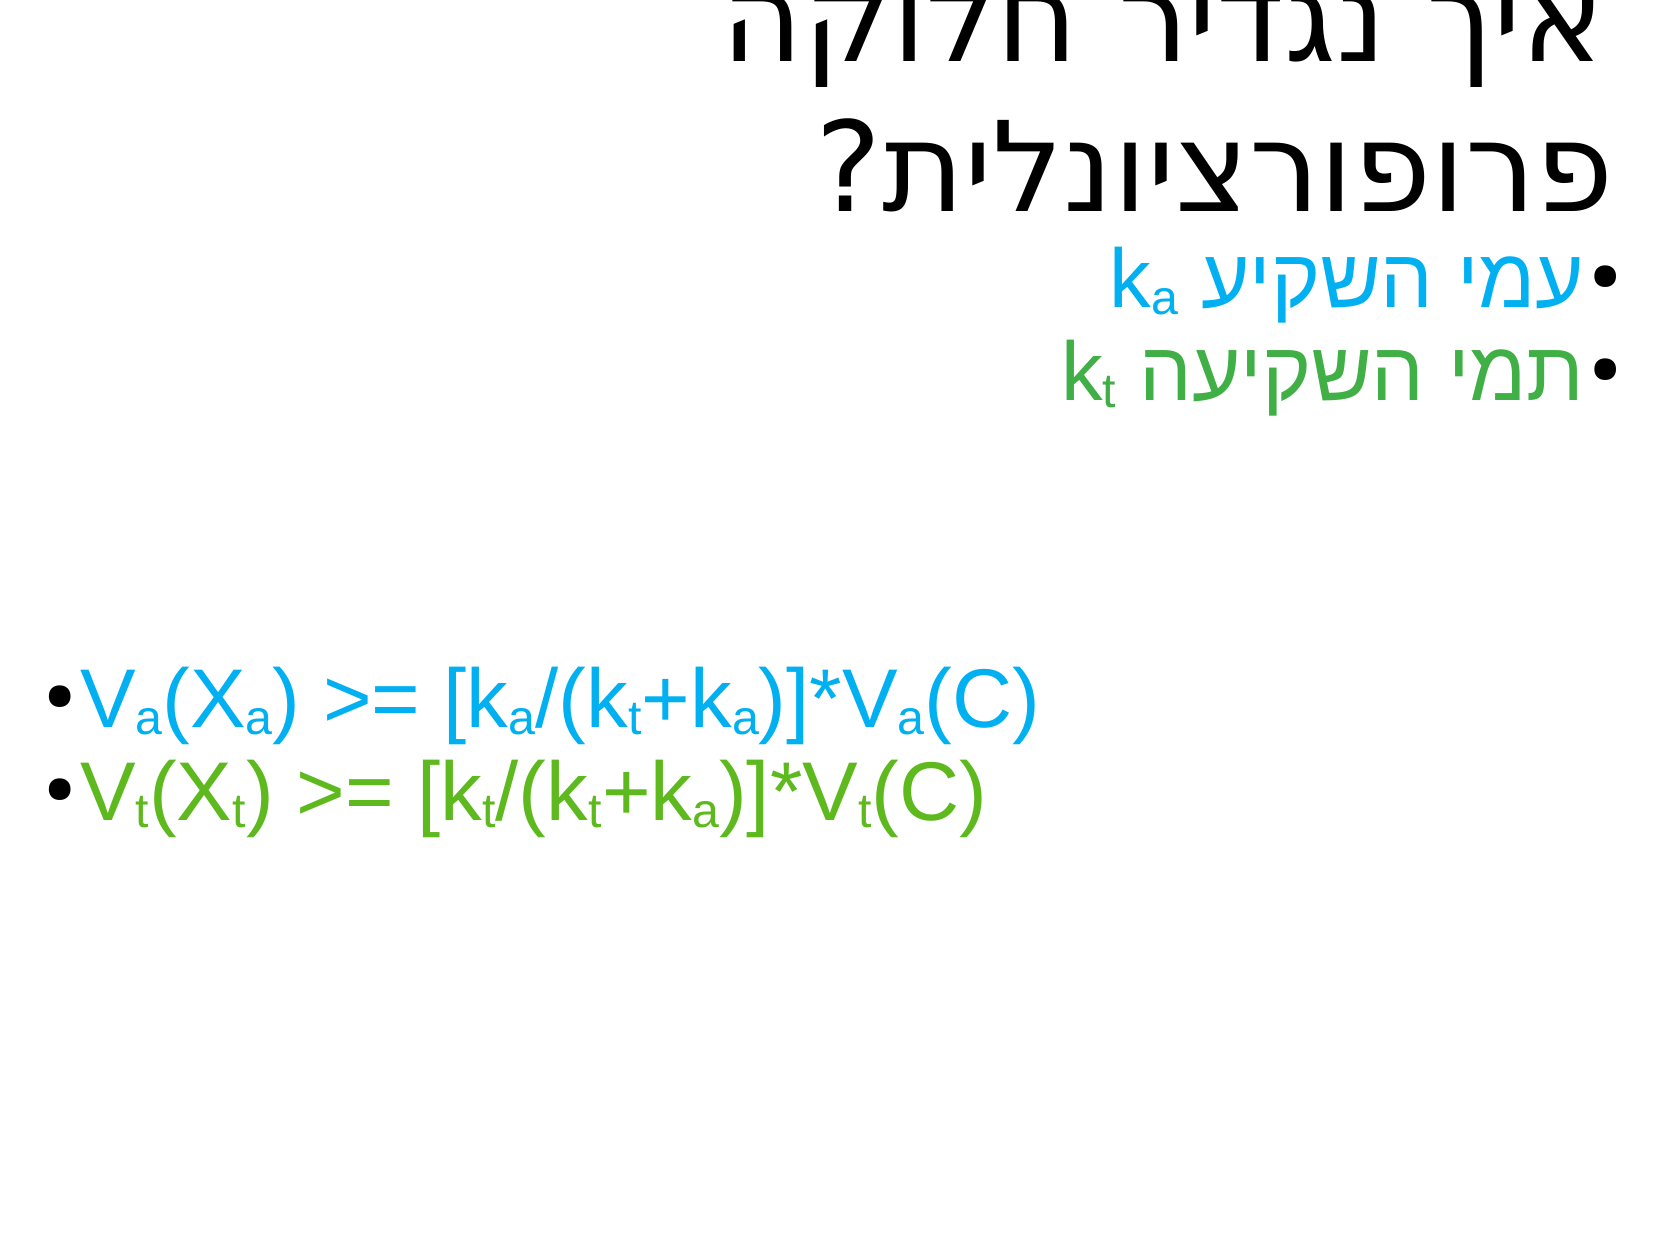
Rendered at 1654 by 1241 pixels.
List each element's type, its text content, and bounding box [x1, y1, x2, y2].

text_box עמי השקיע ka תמי השקיעה kt [420, 225, 1636, 451]
title איך נגדיר חלוקה פרופורציונלית? [30, 6, 1654, 166]
text_box Va(Xa) >= [ka/(kt+ka)]*Va(C) Vt(Xt) >= [kt/(kt+ka)]*Vt(C) [30, 645, 1636, 871]
